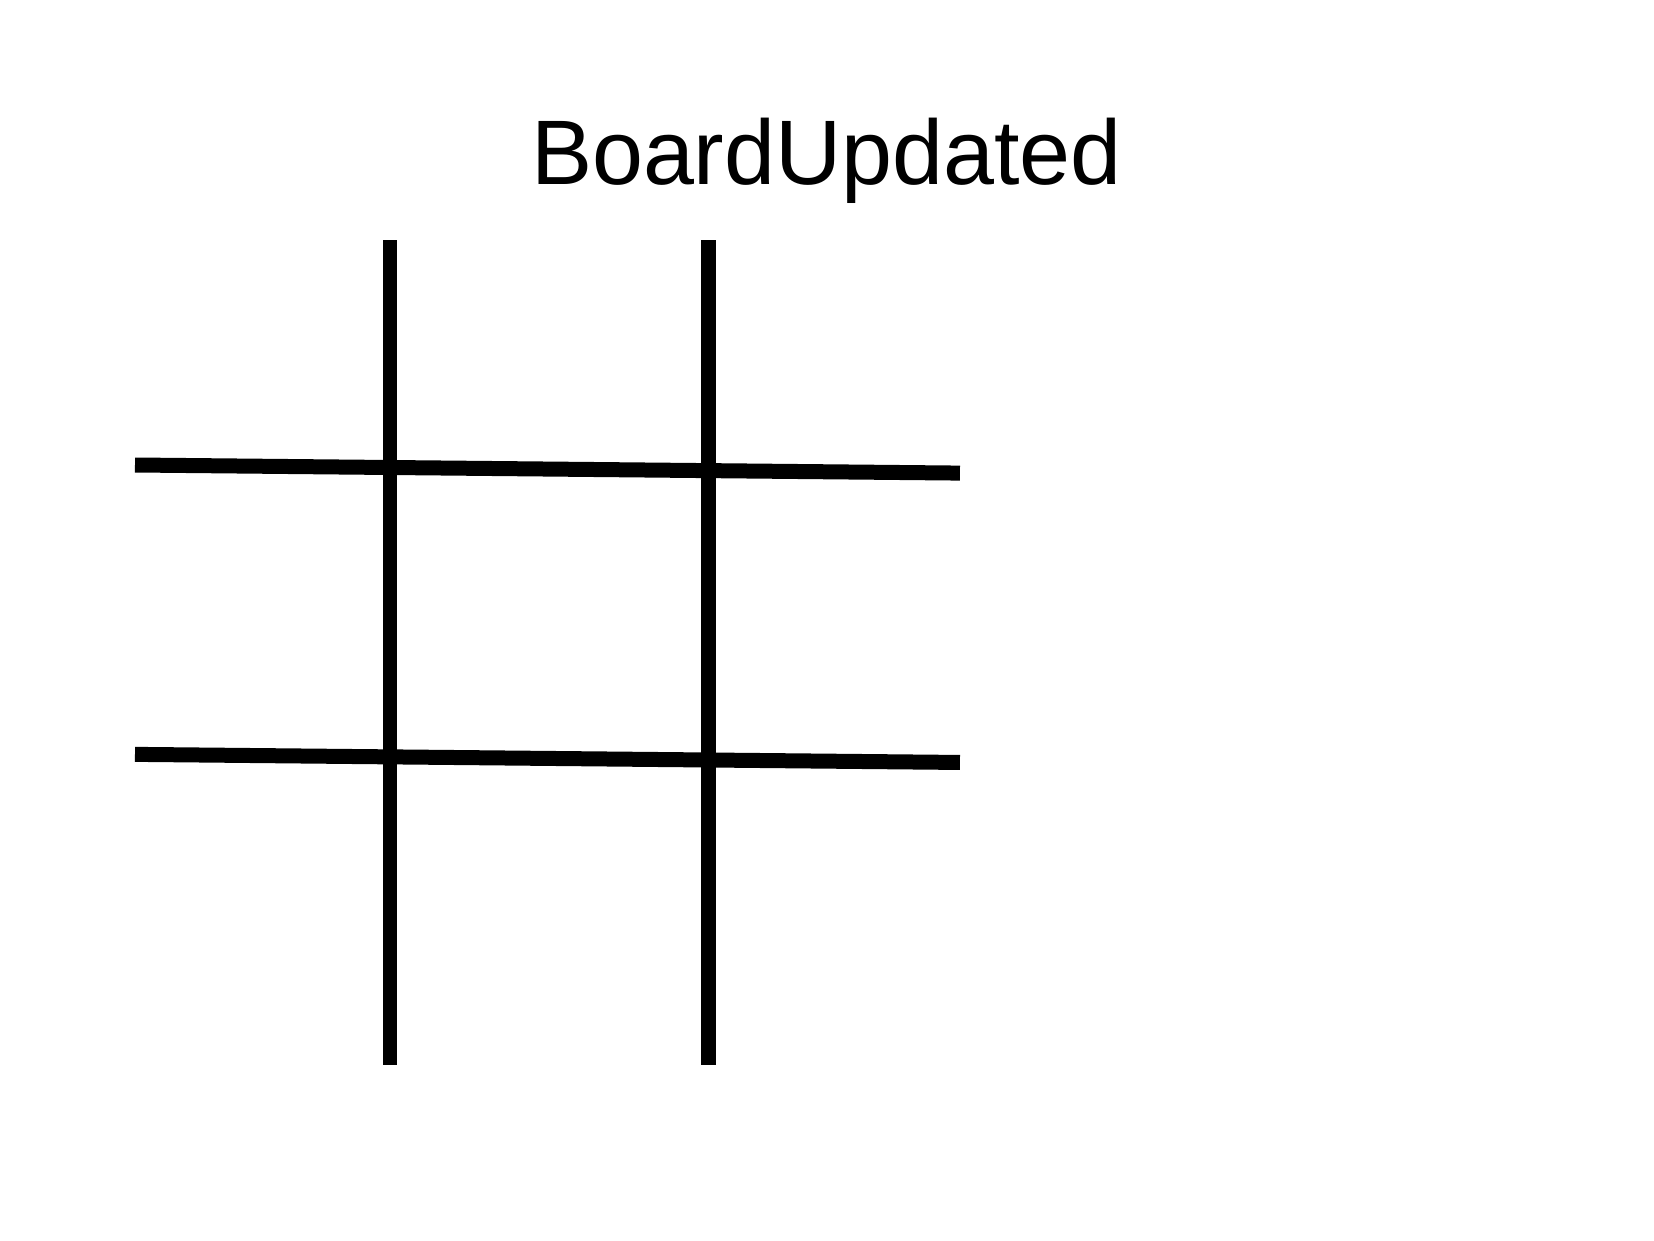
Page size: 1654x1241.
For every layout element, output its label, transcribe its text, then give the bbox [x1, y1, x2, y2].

title BoardUpdated [82, 49, 1571, 257]
